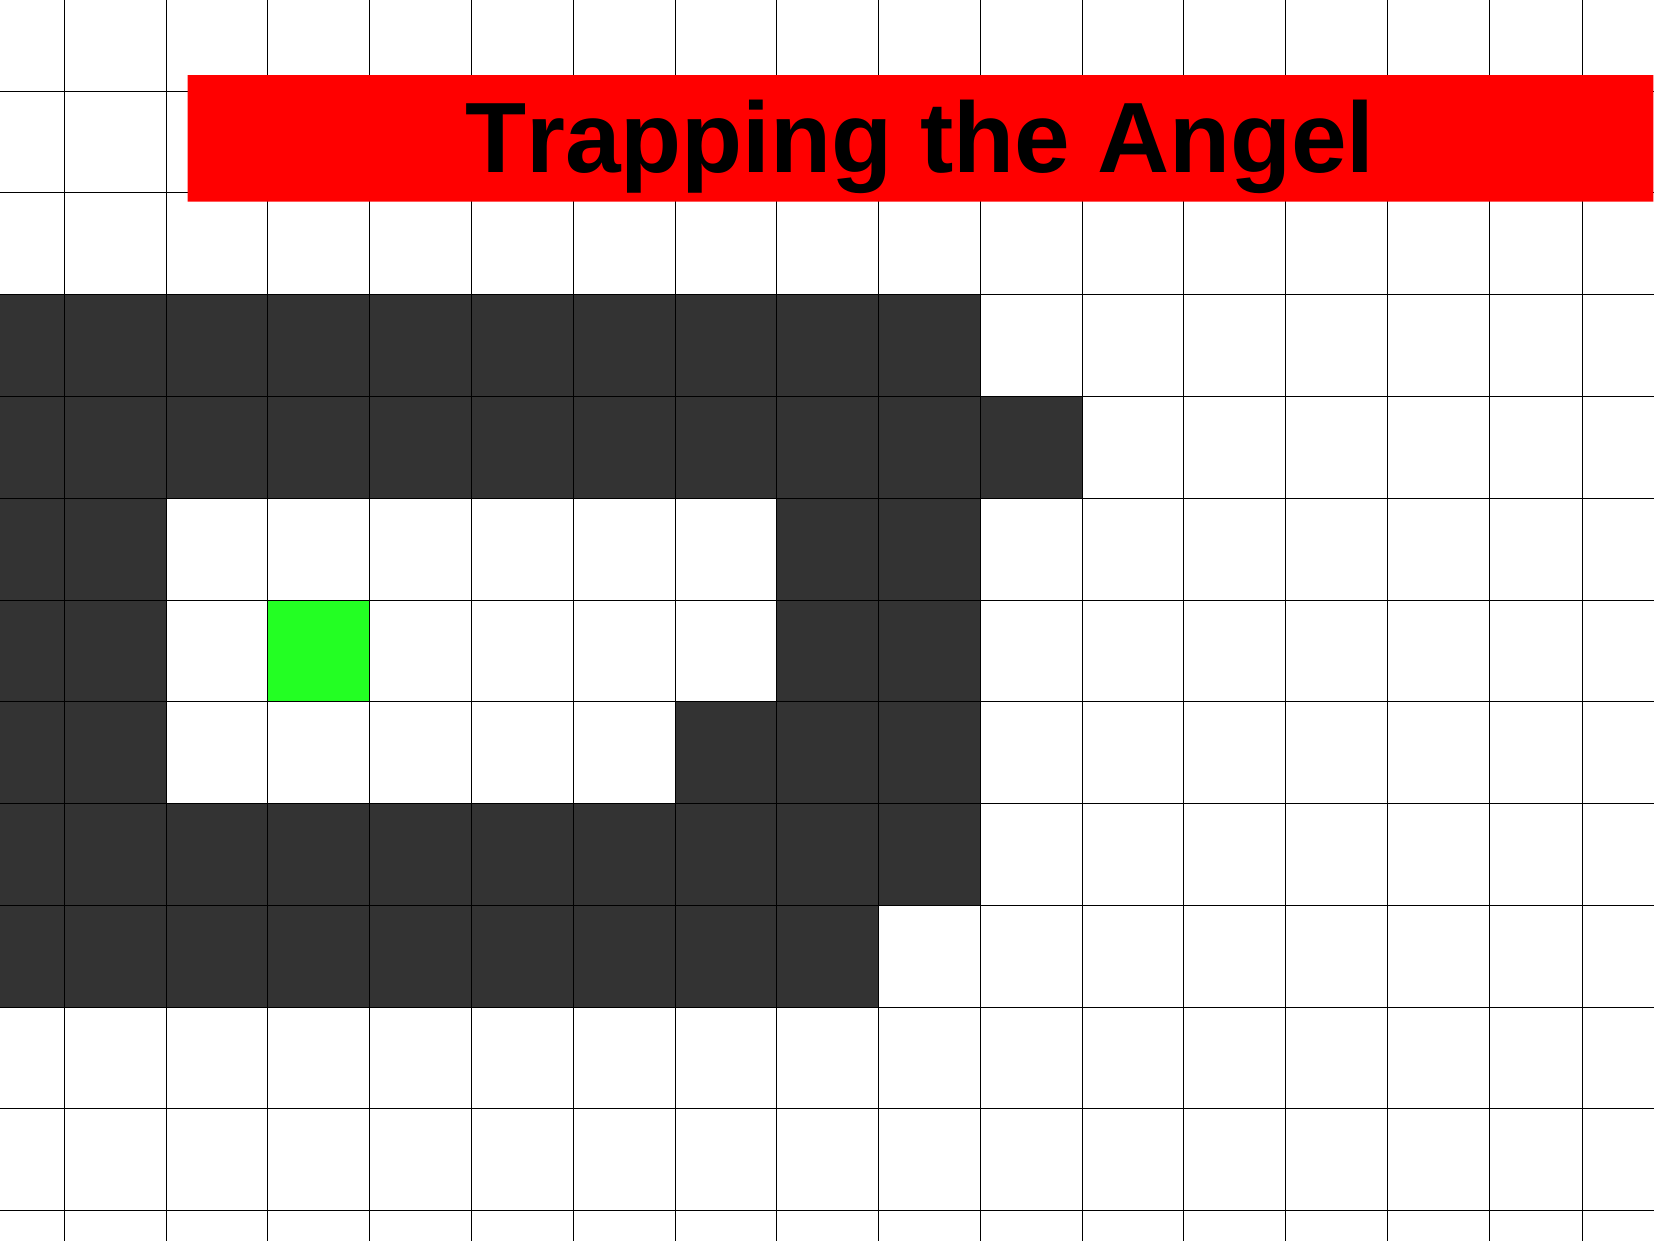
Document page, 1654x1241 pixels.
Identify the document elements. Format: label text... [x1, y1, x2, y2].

text_box [0, 0, 1654, 1241]
text_box Trapping the Angel [187, 75, 1654, 202]
